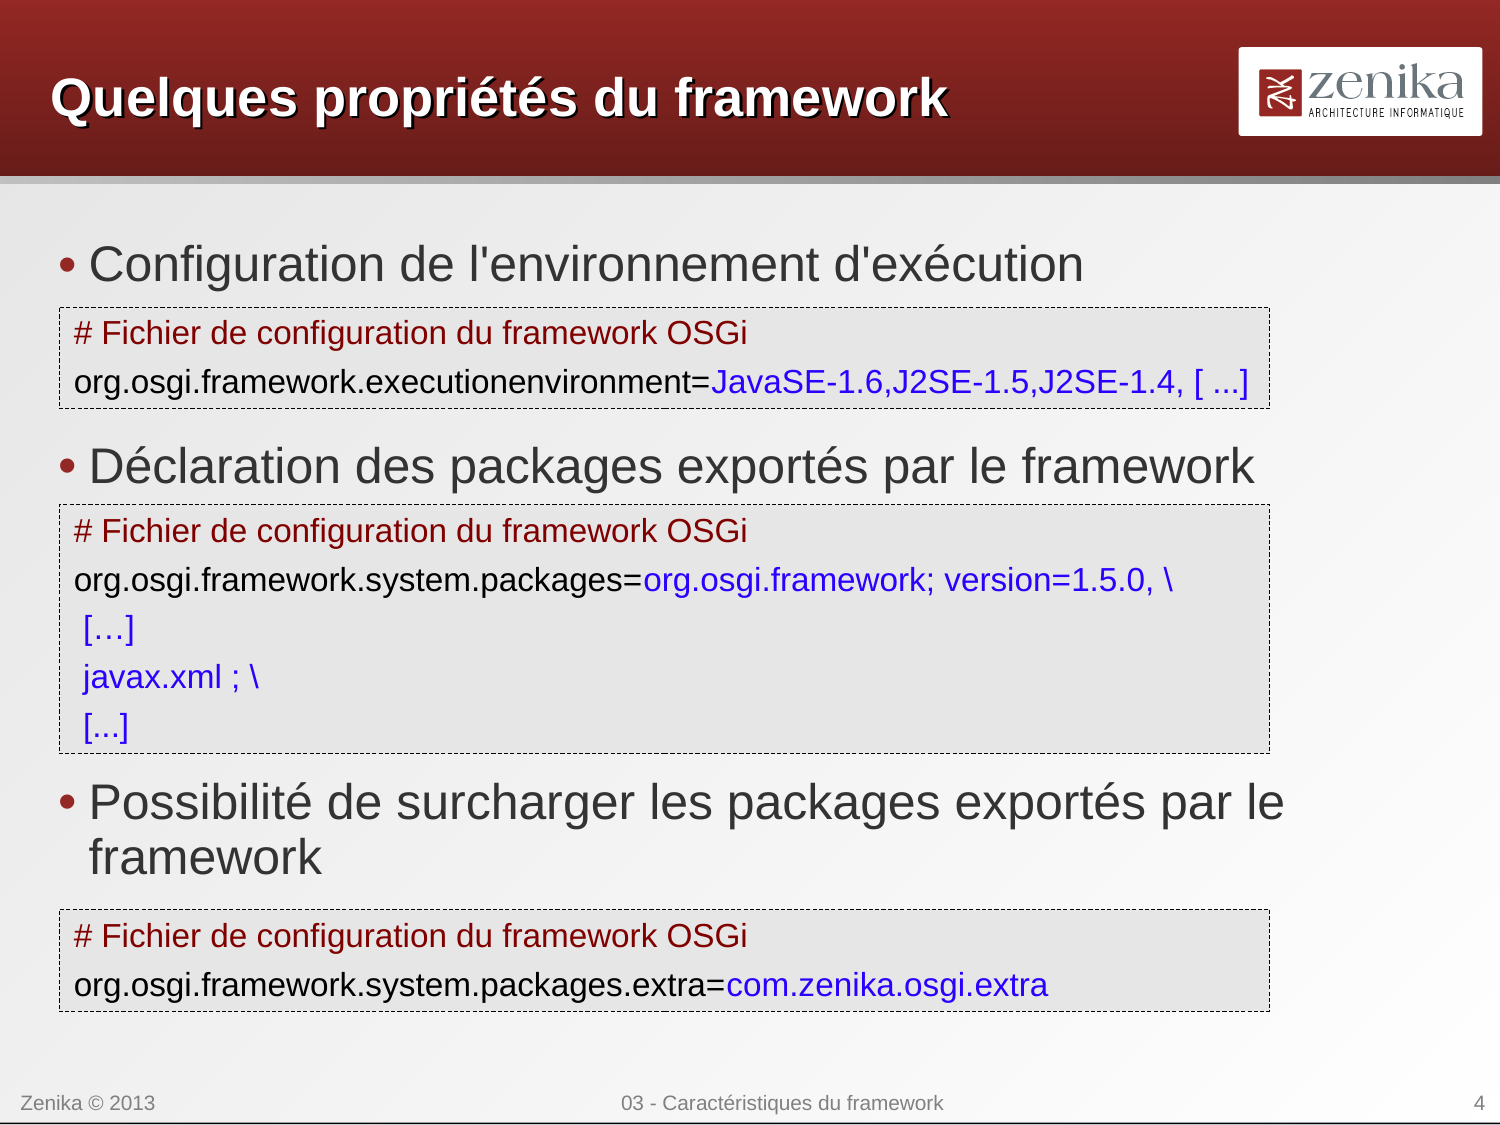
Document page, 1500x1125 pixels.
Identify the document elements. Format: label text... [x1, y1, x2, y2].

list # Fichier de configuration du framework OSGi org.osgi.framework.system.packages=org.osgi.framework; version=1.5.0, \ […] javax.xml ; \ [...] [59, 504, 1270, 754]
title Quelques propriétés du framework [50, 15, 1206, 180]
list # Fichier de configuration du framework OSGi org.osgi.framework.system.packages.extra=com.zenika.osgi.extra [59, 909, 1270, 1012]
picture [1257, 58, 1464, 125]
list Configuration de l'environnement d'exécution Déclaration des packages exportés par le framework Possibilité de surcharger les packages exportés par le framework [59, 236, 1444, 1065]
list # Fichier de configuration du framework OSGi org.osgi.framework.executionenvironment=JavaSE-1.6,J2SE-1.5,J2SE-1.4, [ ...] [59, 307, 1270, 409]
